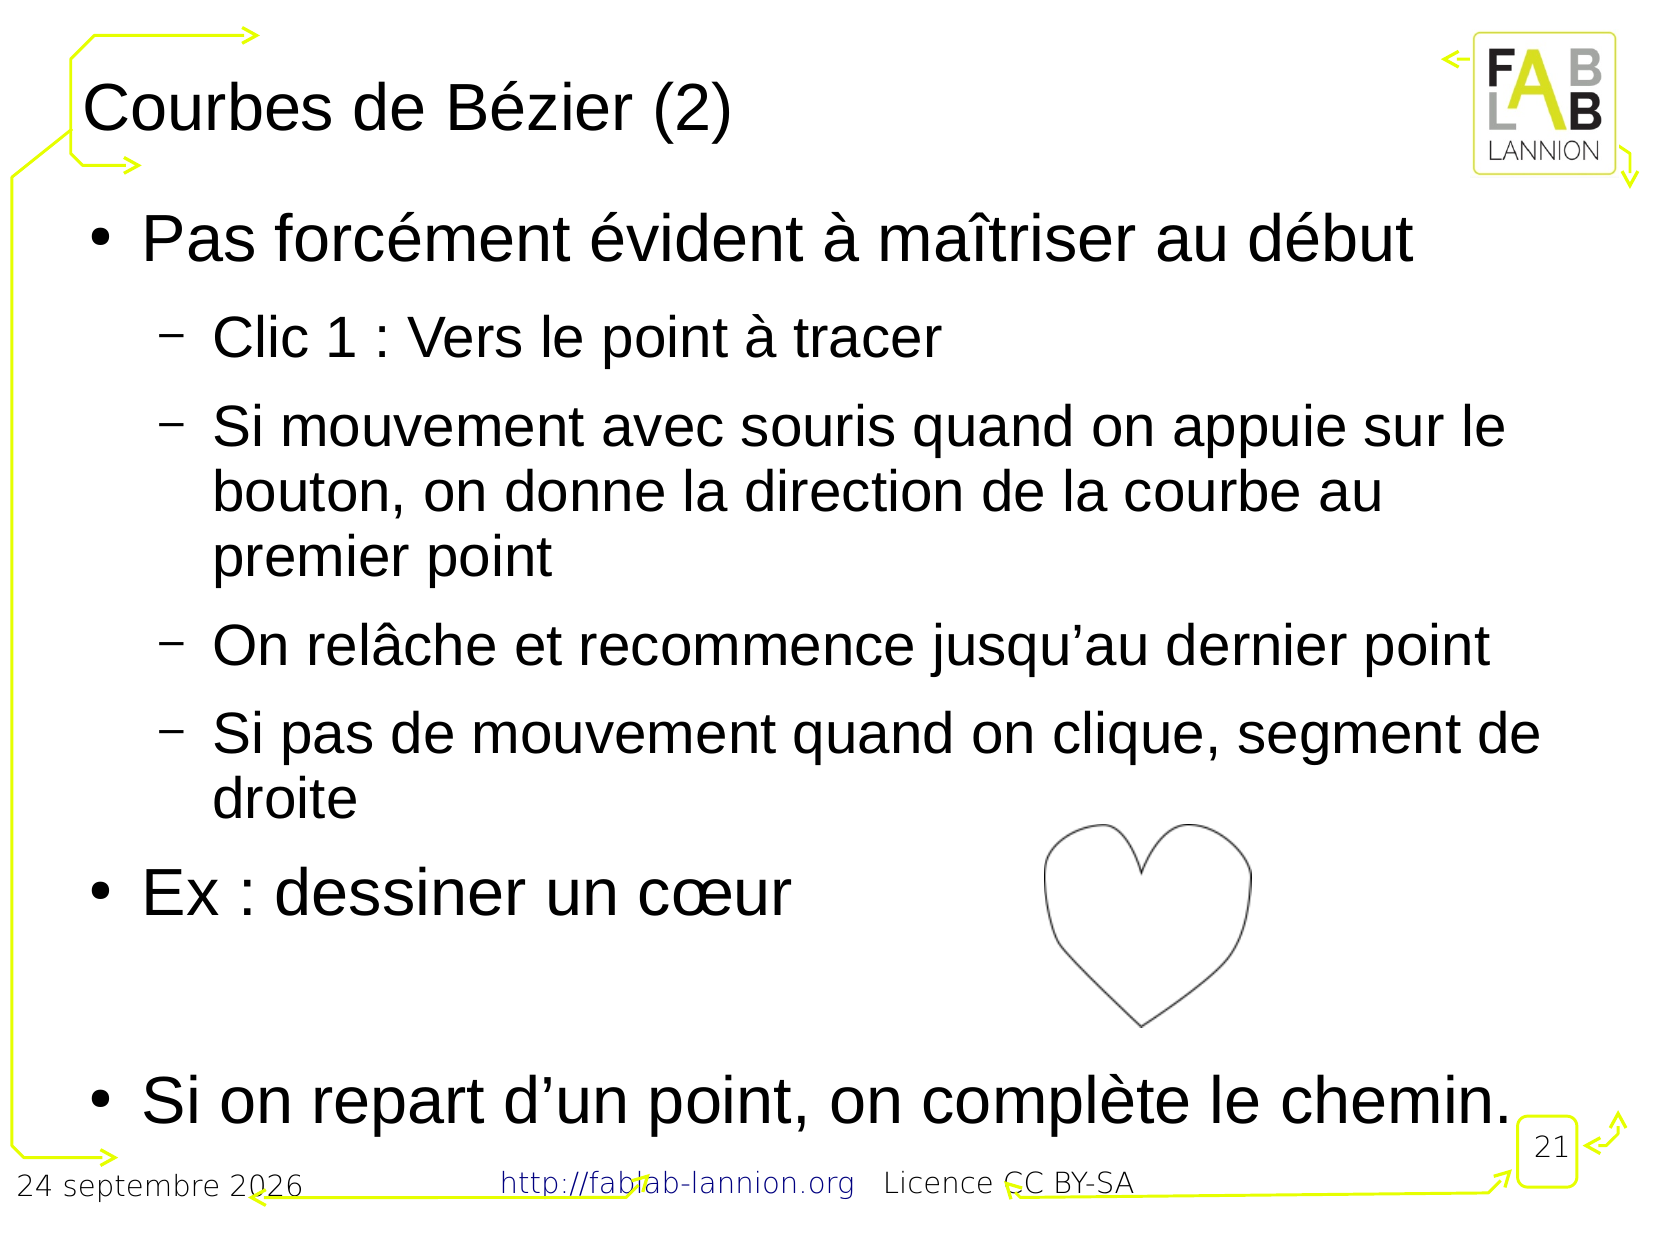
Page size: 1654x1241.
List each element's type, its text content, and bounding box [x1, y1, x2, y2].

title Courbes de Bézier (2) [82, 49, 1441, 166]
list Pas forcément évident à maîtriser au début Clic 1 : Vers le point à tracer Si mouvement avec souris quand on appuie sur le bouton, on donne la direction de la courbe au premier point On relâche et recommence jusqu’au dernier point Si pas de mouvement quand on clique, segment de droite Ex : dessiner un cœur Si on repart d’un point, on complète le chemin. [70, 200, 1559, 921]
picture [1470, 29, 1619, 178]
picture [1044, 824, 1252, 1028]
